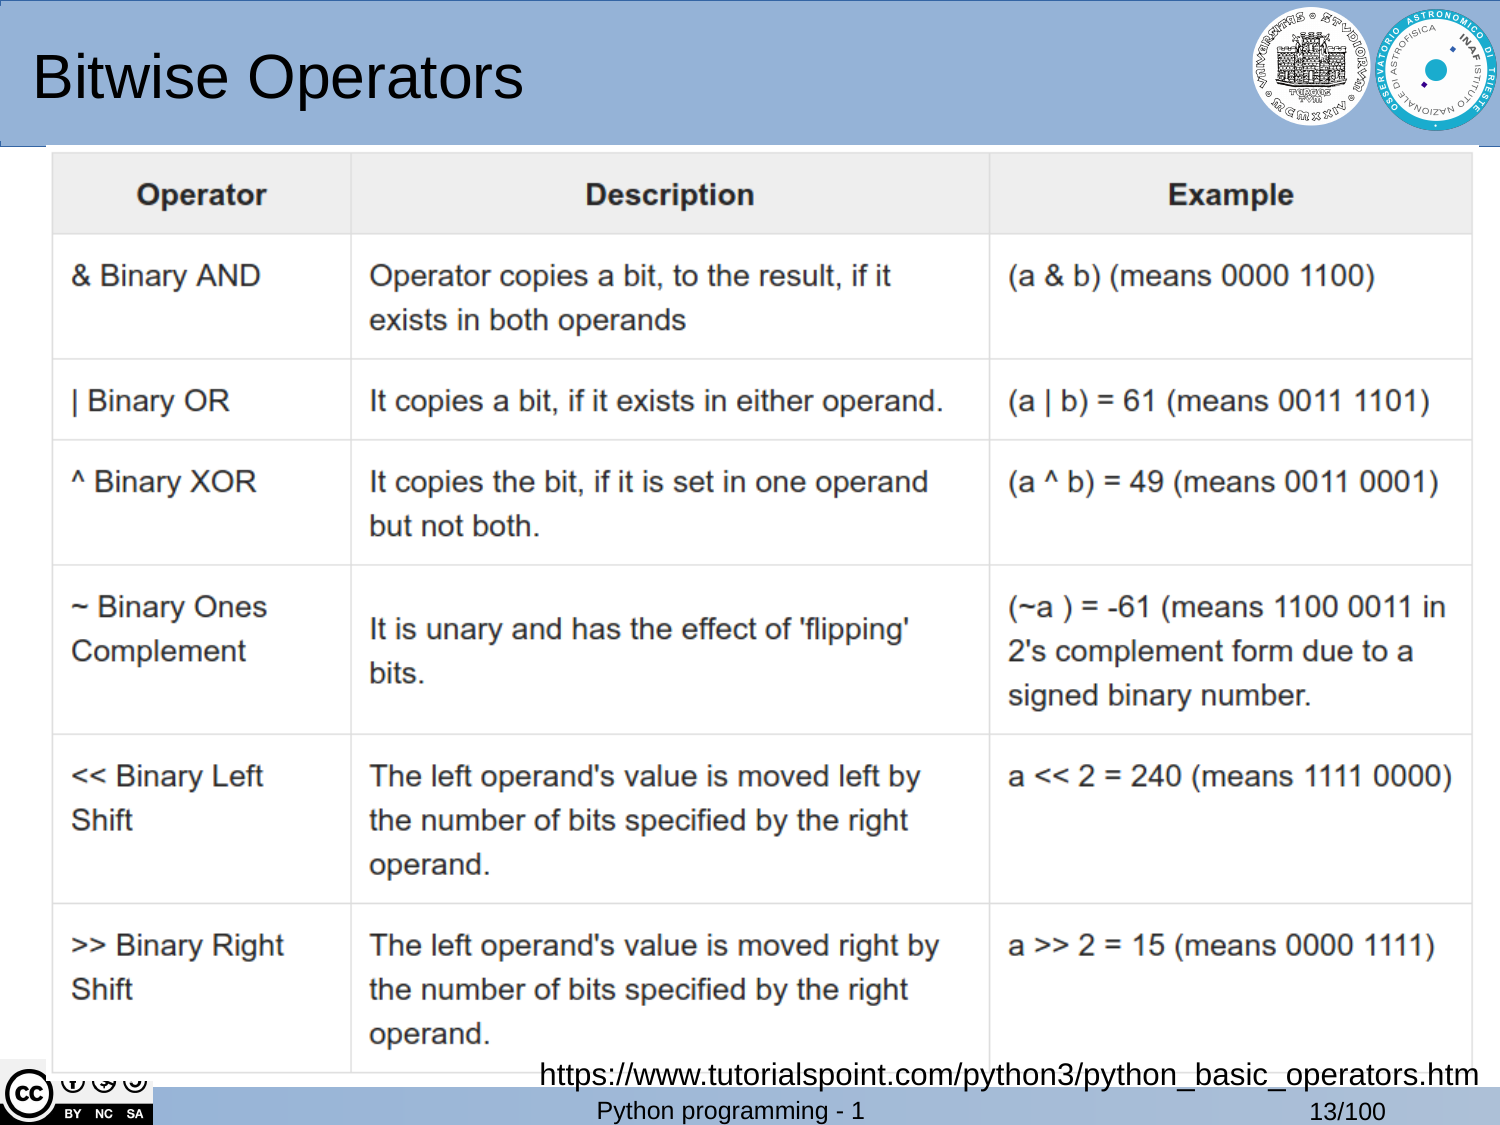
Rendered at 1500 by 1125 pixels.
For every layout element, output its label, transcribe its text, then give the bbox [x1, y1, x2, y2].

text_box Bitwise Operators [0, 5, 1253, 141]
picture [0, 0, 1500, 1125]
list https://www.tutorialspoint.com/python3/python_basic_operators.htm [524, 1039, 1500, 1098]
